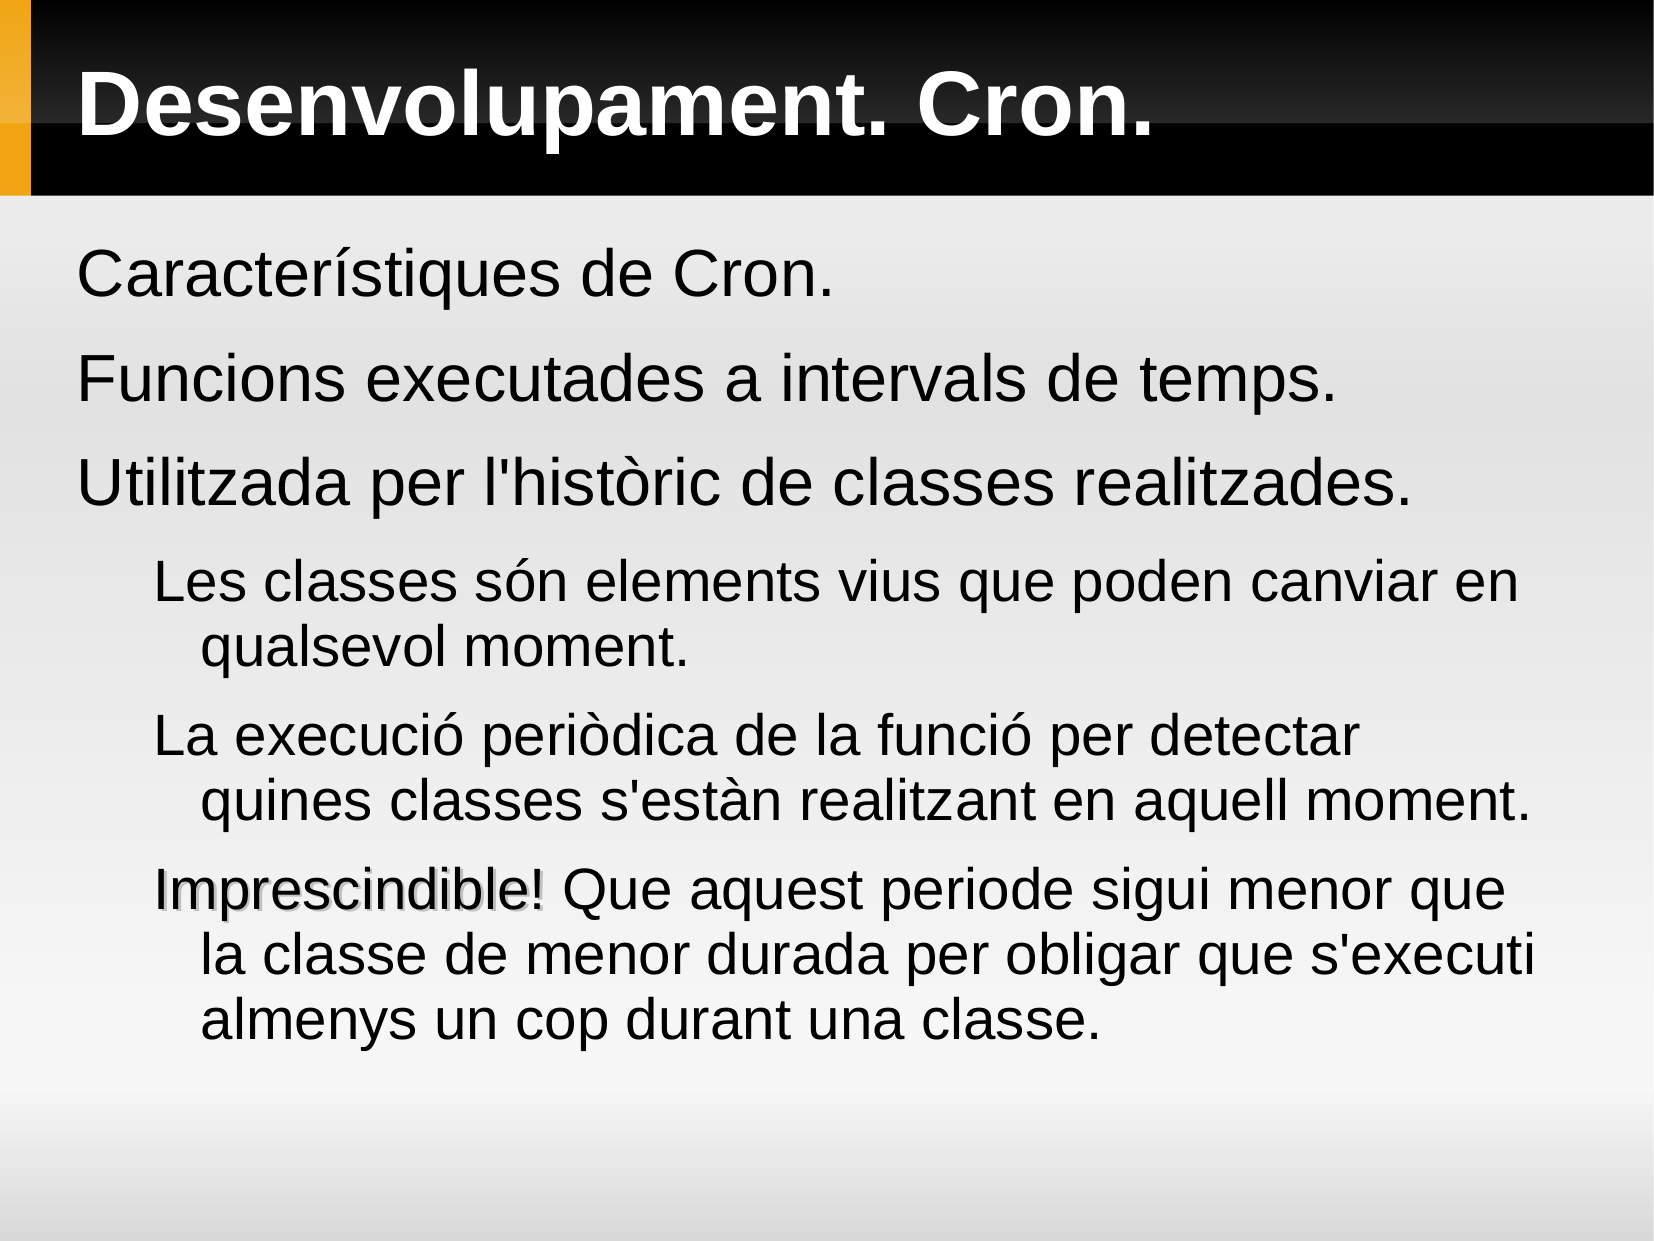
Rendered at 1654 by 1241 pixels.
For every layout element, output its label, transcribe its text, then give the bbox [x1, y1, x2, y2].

list Característiques de Cron. Funcions executades a intervals de temps. Utilitzada per l'històric de classes realitzades. Les classes són elements vius que poden canviar en qualsevol moment. La execució periòdica de la funció per detectar quines classes s'estàn realitzant en aquell moment. Imprescindible! Que aquest periode sigui menor que la classe de menor durada per obligar que s'executi almenys un cop durant una classe. [59, 236, 1548, 1052]
picture [0, 0, 1654, 1241]
title Desenvolupament. Cron. [76, 0, 1565, 208]
